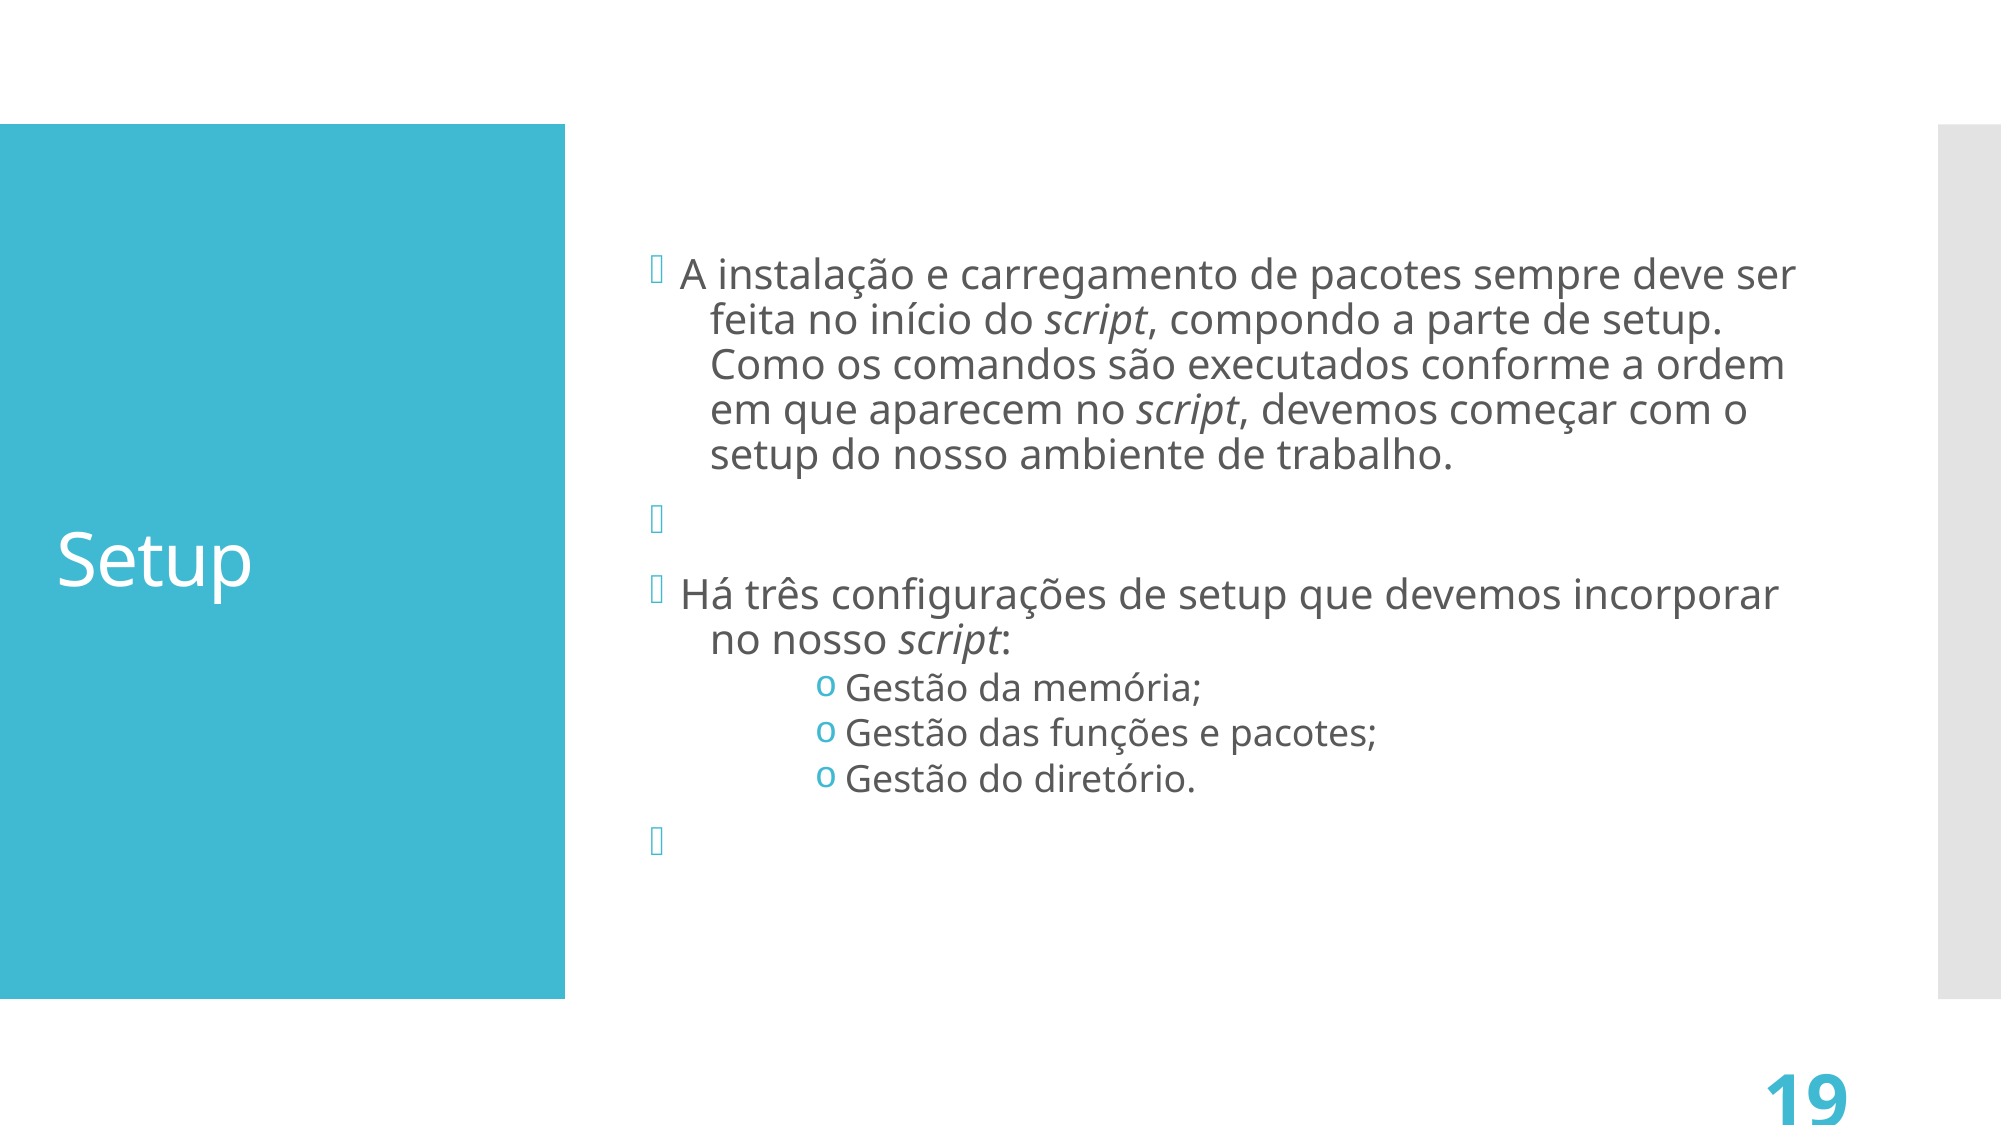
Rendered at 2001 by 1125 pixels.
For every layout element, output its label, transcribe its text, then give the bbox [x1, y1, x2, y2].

text_box [1748, 1045, 2000, 1106]
title Setup [41, 184, 526, 940]
list A instalação e carregamento de pacotes sempre deve ser feita no início do script, compondo a parte de setup. Como os comandos são executados conforme a ordem em que aparecem no script, devemos começar com o setup do nosso ambiente de trabalho. Há três configurações de setup que devemos incorporar no nosso script: Gestão da memória; Gestão das funções e pacotes; Gestão do diretório. [634, 141, 1835, 982]
